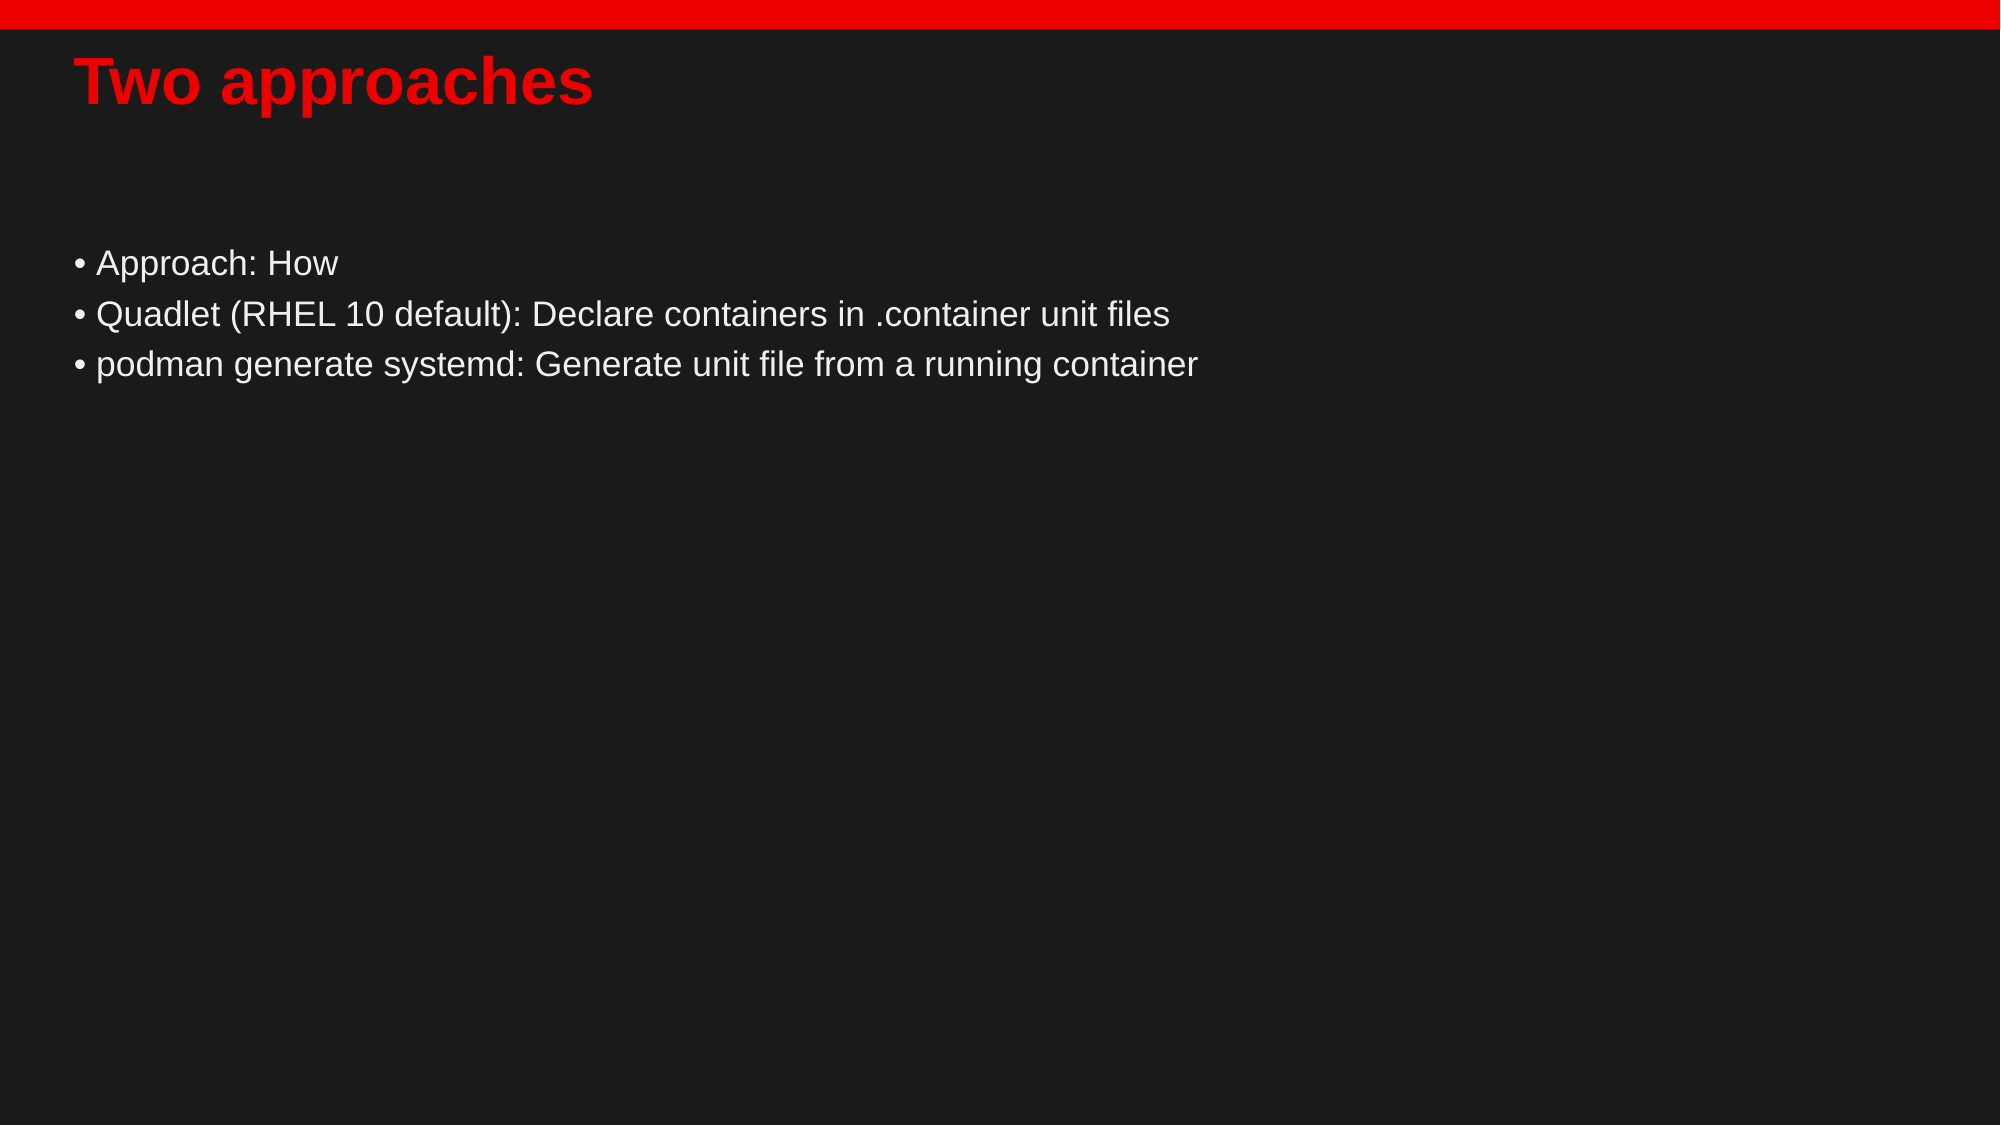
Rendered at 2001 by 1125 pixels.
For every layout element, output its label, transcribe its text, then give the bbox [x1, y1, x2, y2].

text_box Two approaches [59, 36, 1942, 208]
text_box [0, 0, 2001, 30]
text_box • Approach: How • Quadlet (RHEL 10 default): Declare containers in .container unit files • podman generate systemd: Generate unit file from a running container [59, 236, 1942, 1037]
